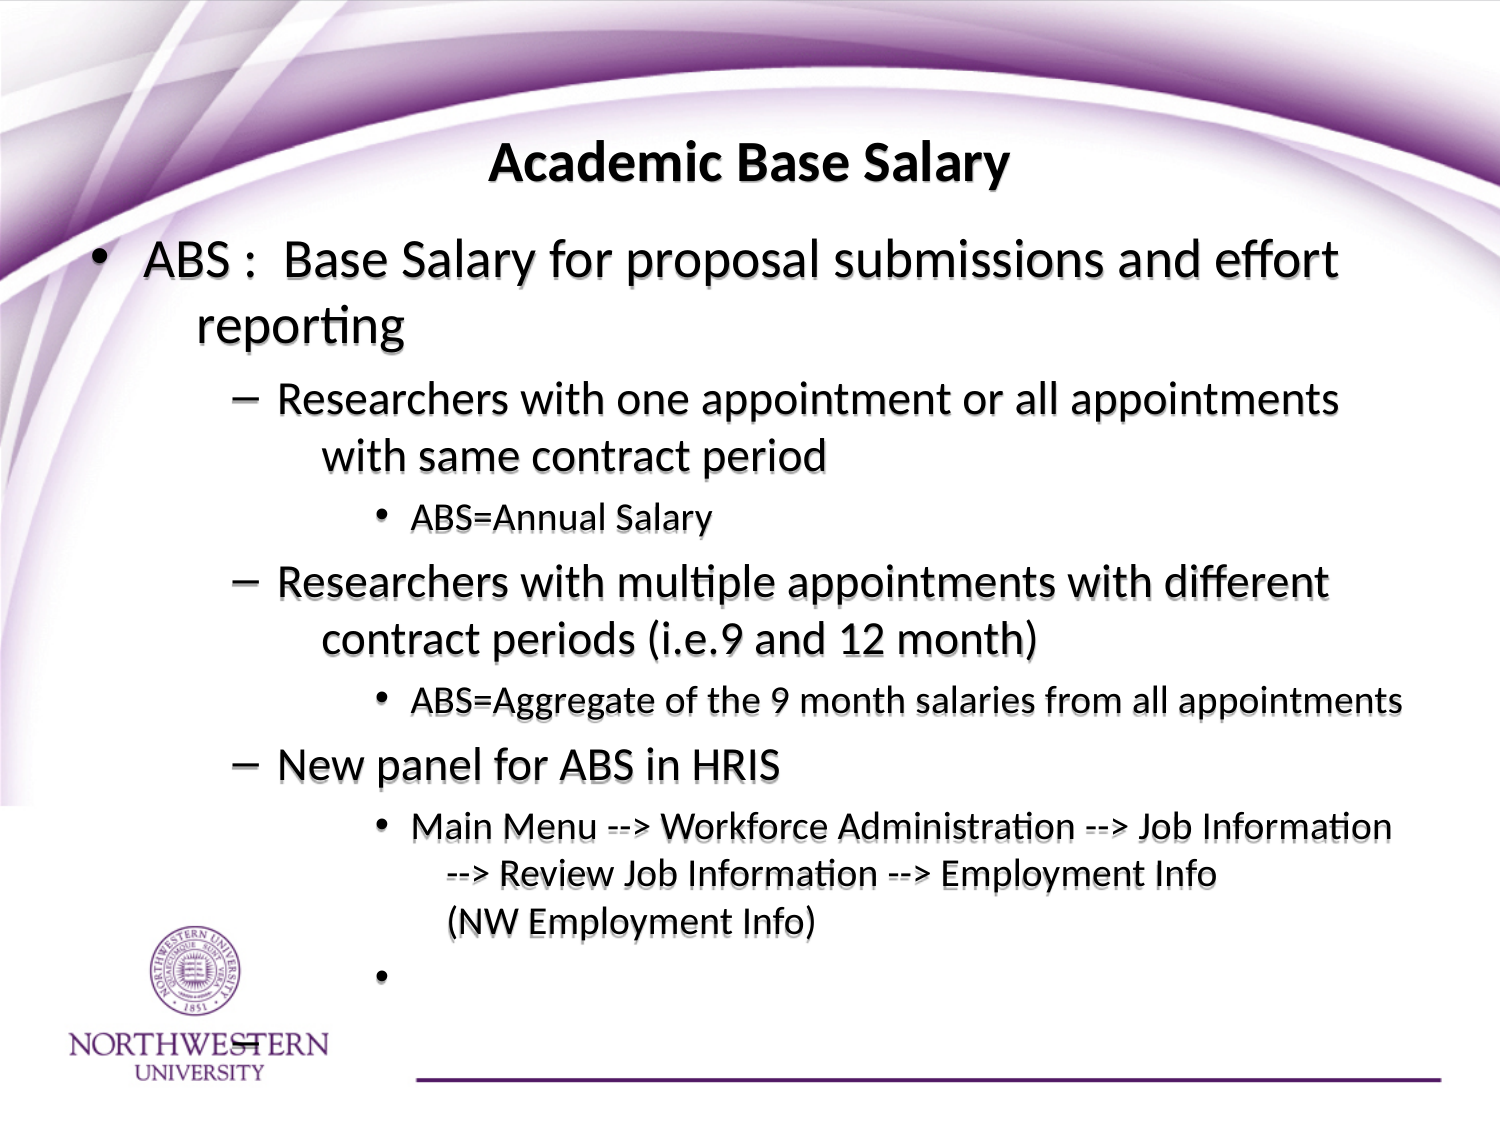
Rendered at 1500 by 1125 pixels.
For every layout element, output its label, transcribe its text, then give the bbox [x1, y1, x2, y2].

list ABS : Base Salary for proposal submissions and effort reporting Researchers with one appointment or all appointments with same contract period ABS=Annual Salary Researchers with multiple appointments with different contract periods (i.e.9 and 12 month) ABS=Aggregate of the 9 month salaries from all appointments New panel for ABS in HRIS Main Menu --> Workforce Administration --> Job Information --> Review Job Information --> Employment Info (NW Employment Info) [75, 214, 1426, 1008]
title Academic Base Salary [75, 101, 1426, 214]
